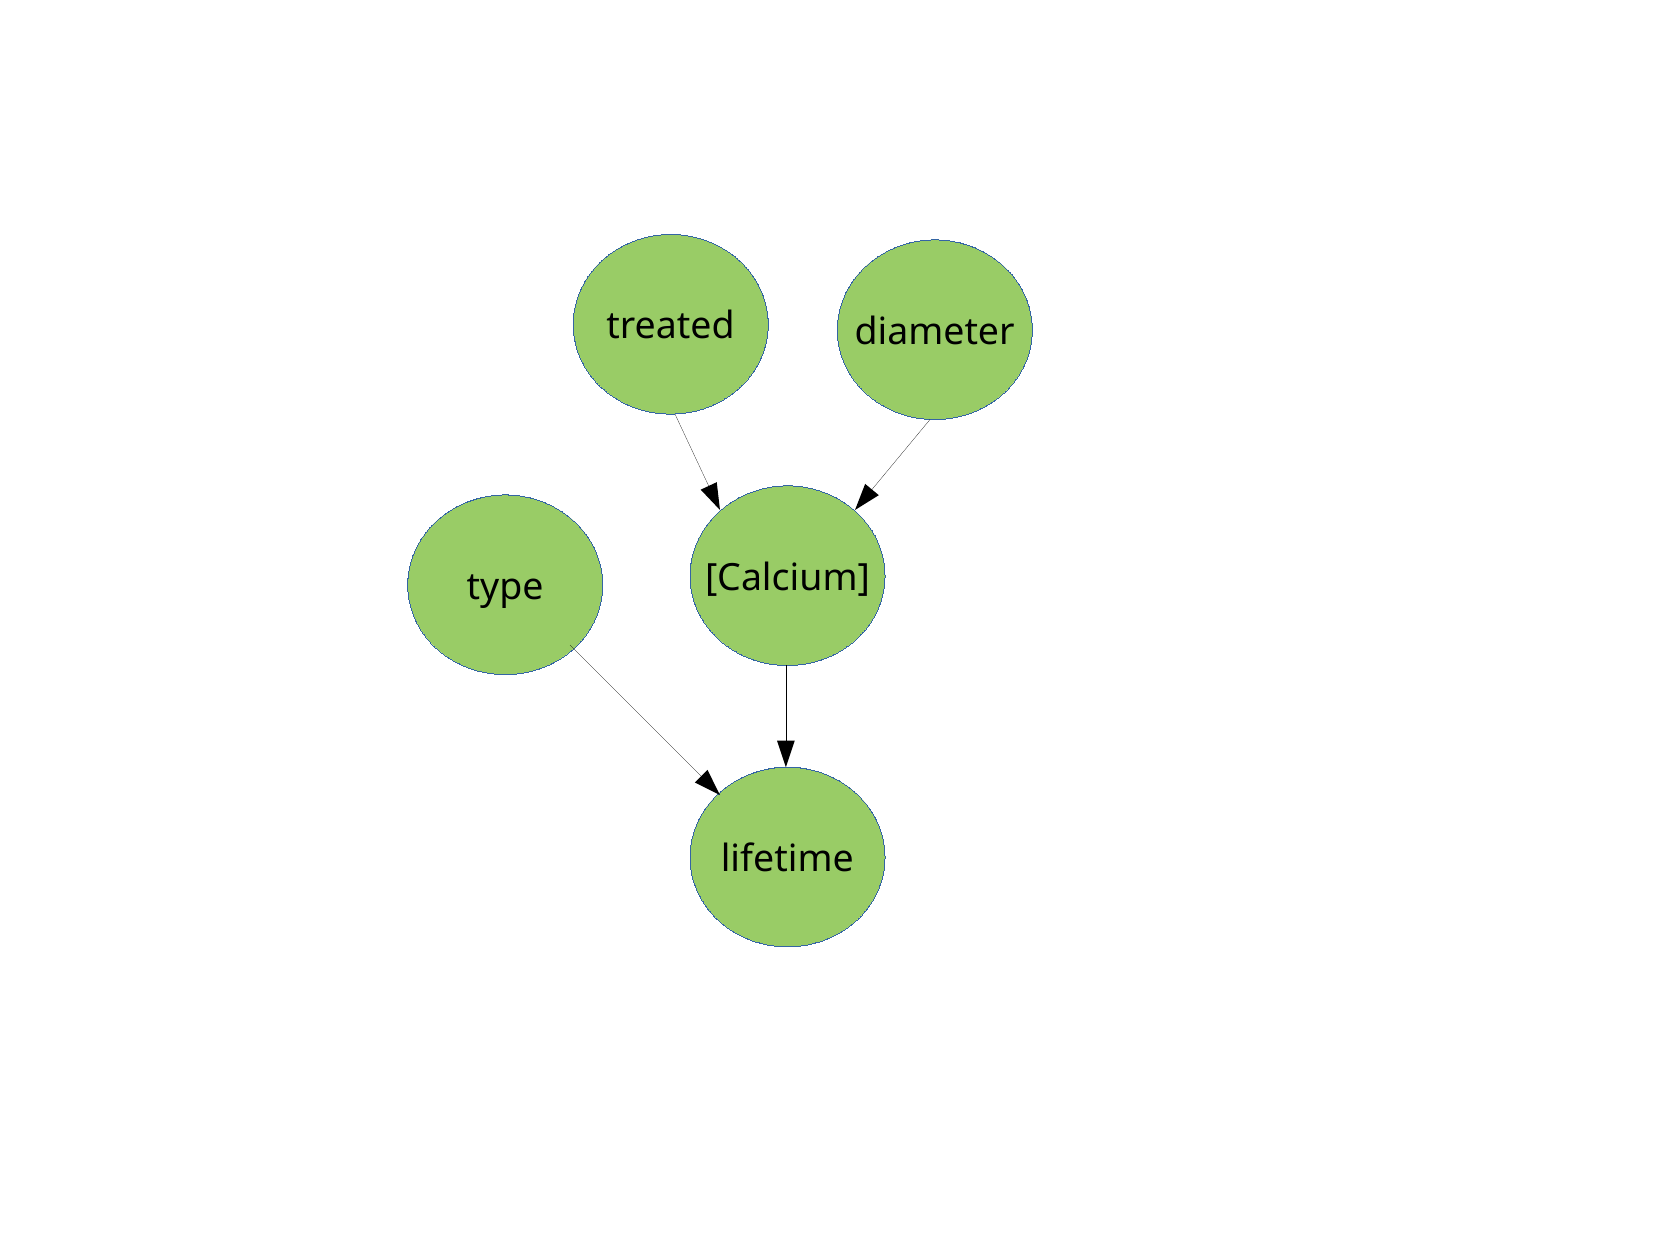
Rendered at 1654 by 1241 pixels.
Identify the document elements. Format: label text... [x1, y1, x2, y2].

text_box diameter [837, 239, 1033, 420]
text_box lifetime [690, 767, 886, 947]
text_box treated [573, 234, 769, 415]
text_box [Calcium] [690, 485, 886, 666]
text_box type [407, 494, 603, 675]
